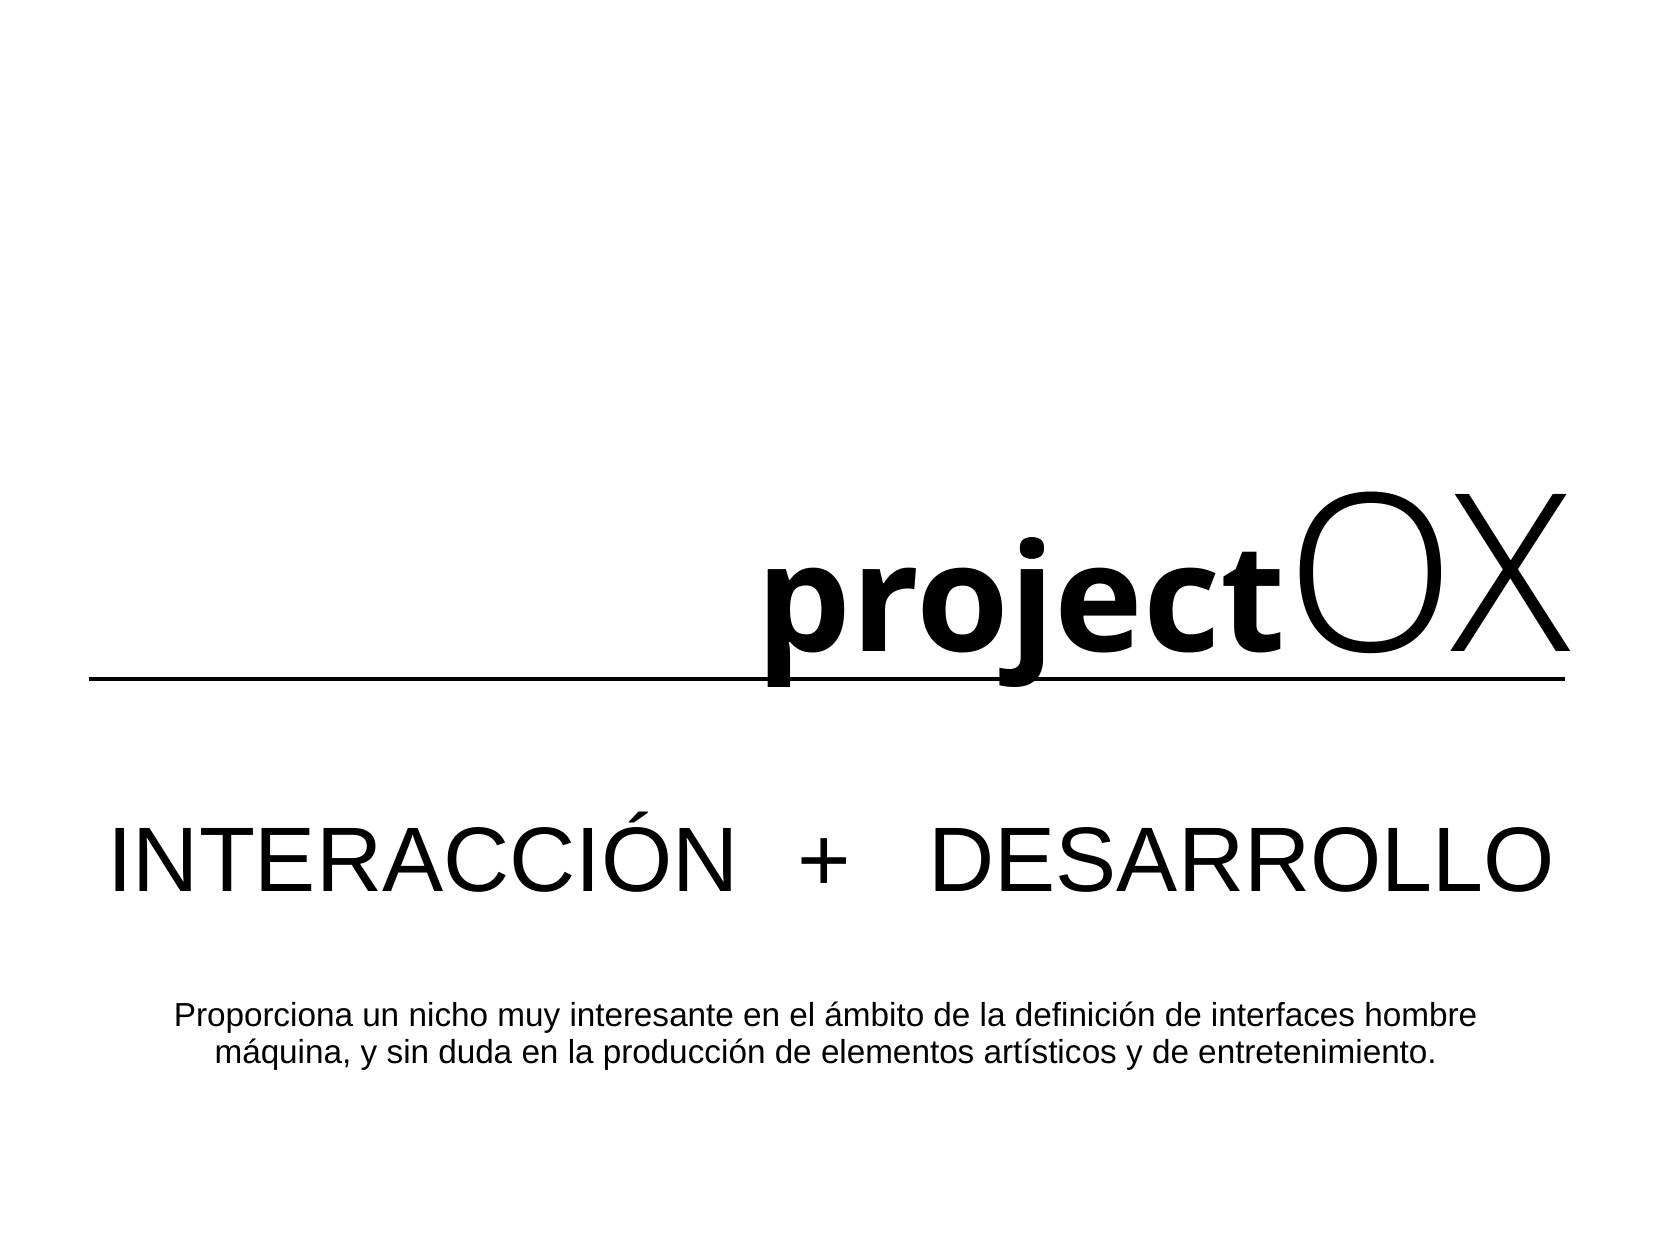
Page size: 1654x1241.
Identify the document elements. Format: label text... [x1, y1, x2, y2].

text_box INTERACCIÓN [88, 797, 761, 923]
text_box Proporciona un nicho muy interesante en el ámbito de la definición de interfaces hombre máquina, y sin duda en la producción de elementos artísticos y de entretenimiento. [88, 985, 1565, 1093]
text_box + [761, 797, 886, 923]
text_box DESARROLLO [909, 797, 1589, 923]
title projectOX [82, 440, 1571, 693]
